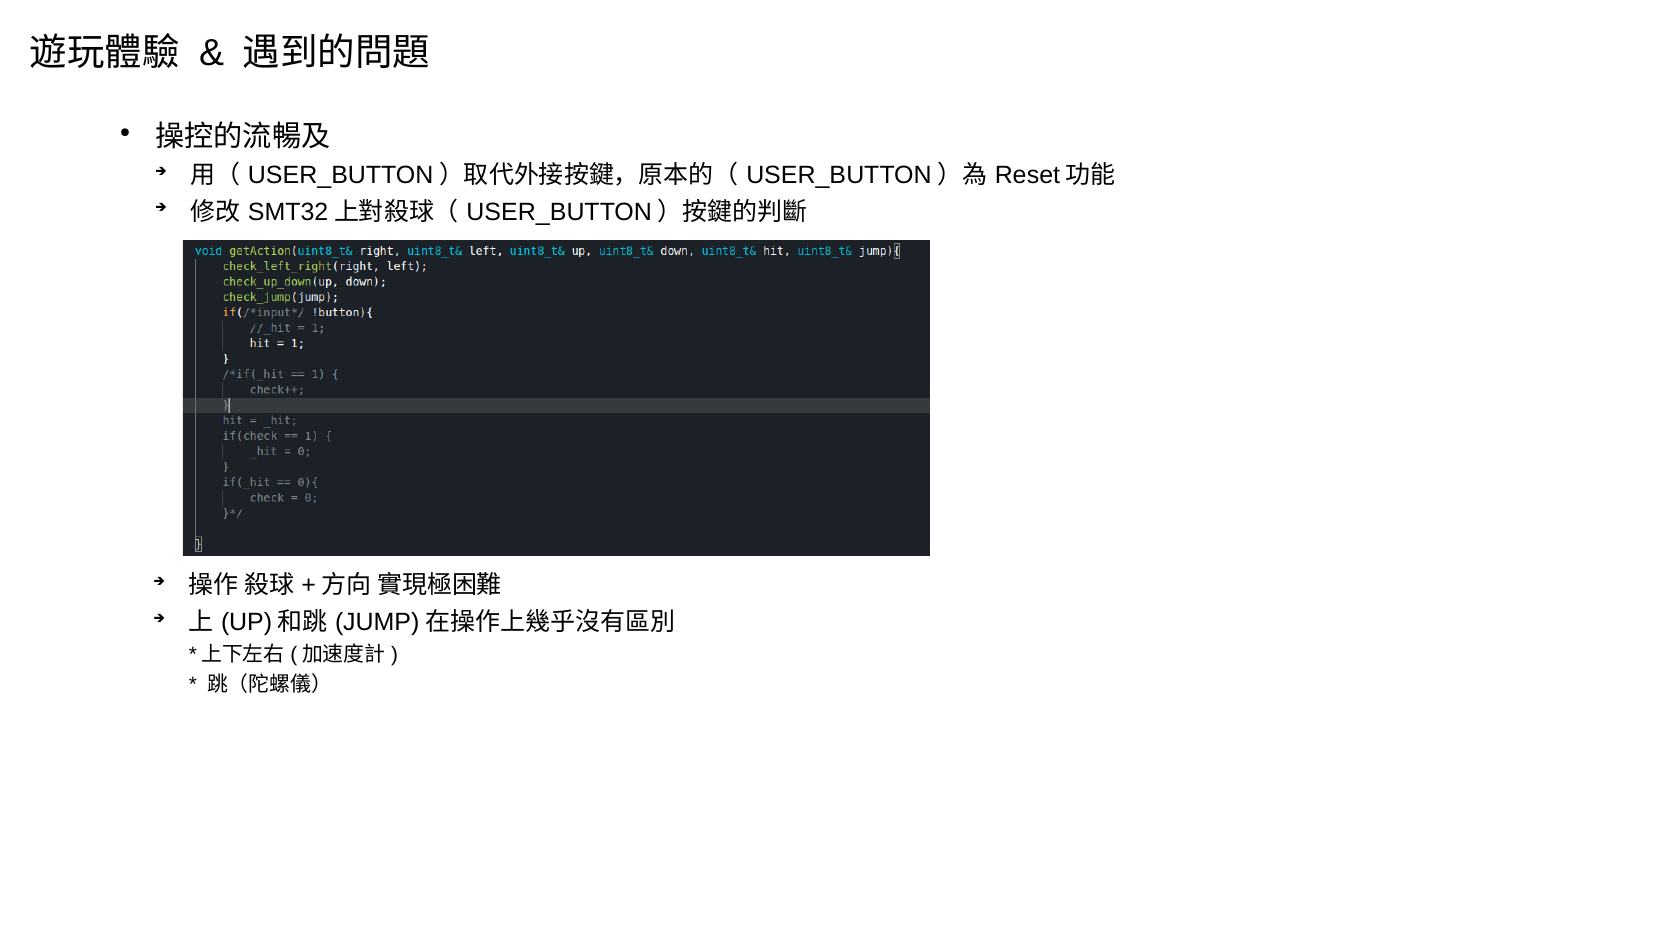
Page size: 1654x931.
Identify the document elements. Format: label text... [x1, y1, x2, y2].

text_box 操控的流暢及 用（USER_BUTTON）取代外接按鍵，原本的（USER_BUTTON）為Reset功能 修改SMT32上對殺球（USER_BUTTON）按鍵的判斷 [105, 105, 1131, 263]
text_box 操作 殺球+方向 實現極困難 上(UP)和跳(JUMP)在操作上幾乎沒有區別 *上下左右(加速度計) * 跳（陀螺儀） [103, 557, 691, 706]
text_box 遊玩體驗 & 遇到的問題 [15, 15, 446, 85]
picture [182, 240, 931, 556]
